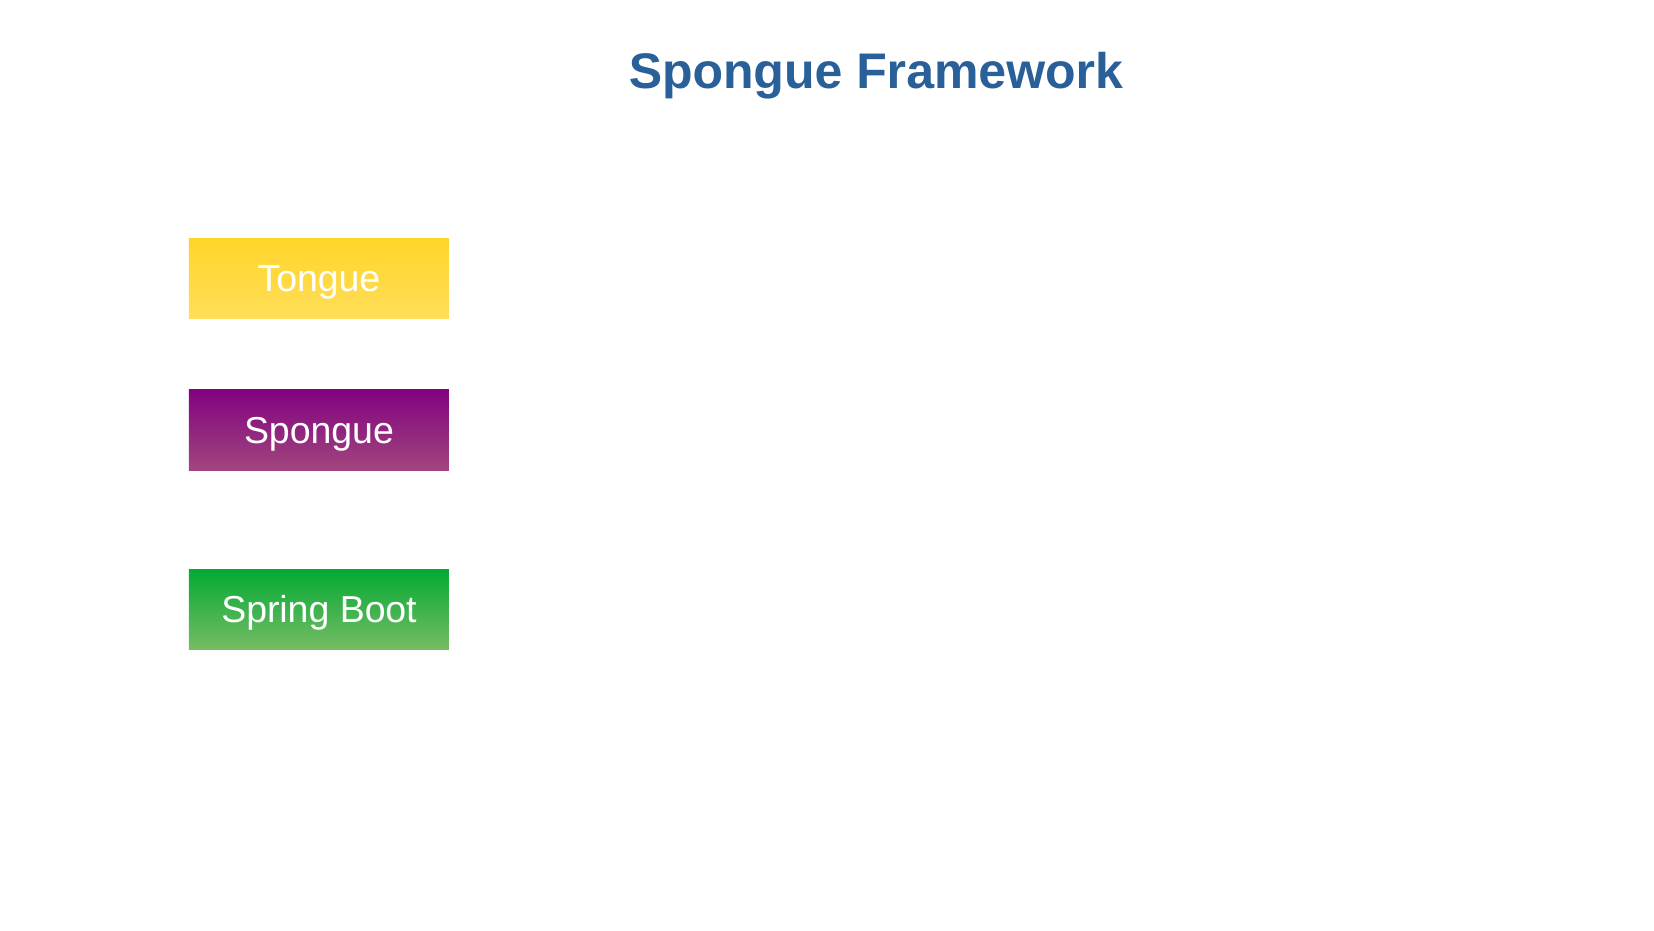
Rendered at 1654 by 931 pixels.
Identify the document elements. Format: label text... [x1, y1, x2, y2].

text_box Spongue [188, 389, 449, 471]
text_box Spring Boot [188, 569, 449, 650]
text_box Spongue Framework [614, 35, 1193, 163]
text_box Tongue [188, 238, 449, 319]
